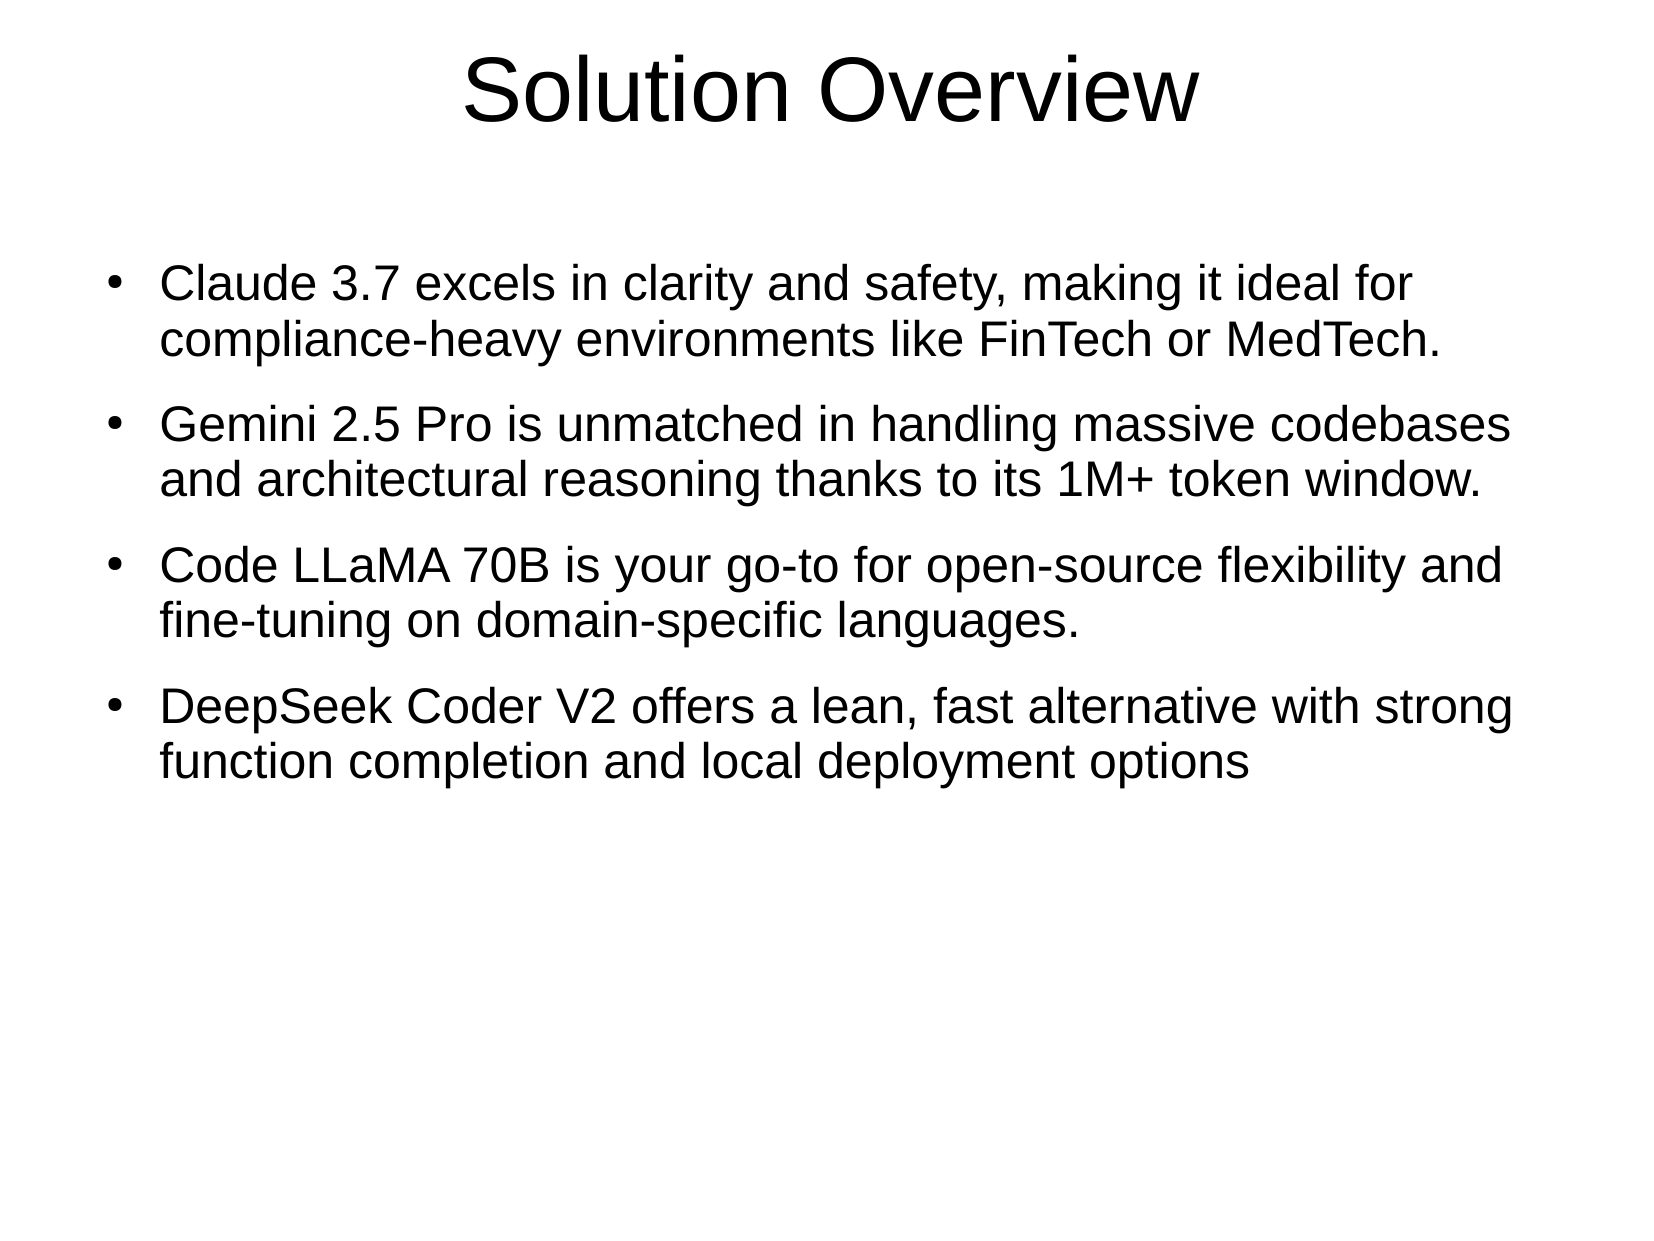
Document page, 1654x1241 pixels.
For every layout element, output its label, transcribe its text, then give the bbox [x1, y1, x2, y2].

list Claude 3.7 excels in clarity and safety, making it ideal for compliance-heavy environments like FinTech or MedTech. Gemini 2.5 Pro is unmatched in handling massive codebases and architectural reasoning thanks to its 1M+ token window. Code LLaMA 70B is your go-to for open-source flexibility and fine-tuning on domain-specific languages. DeepSeek Coder V2 offers a lean, fast alternative with strong function completion and local deployment options [88, 255, 1577, 1154]
title Solution Overview [86, 15, 1576, 166]
